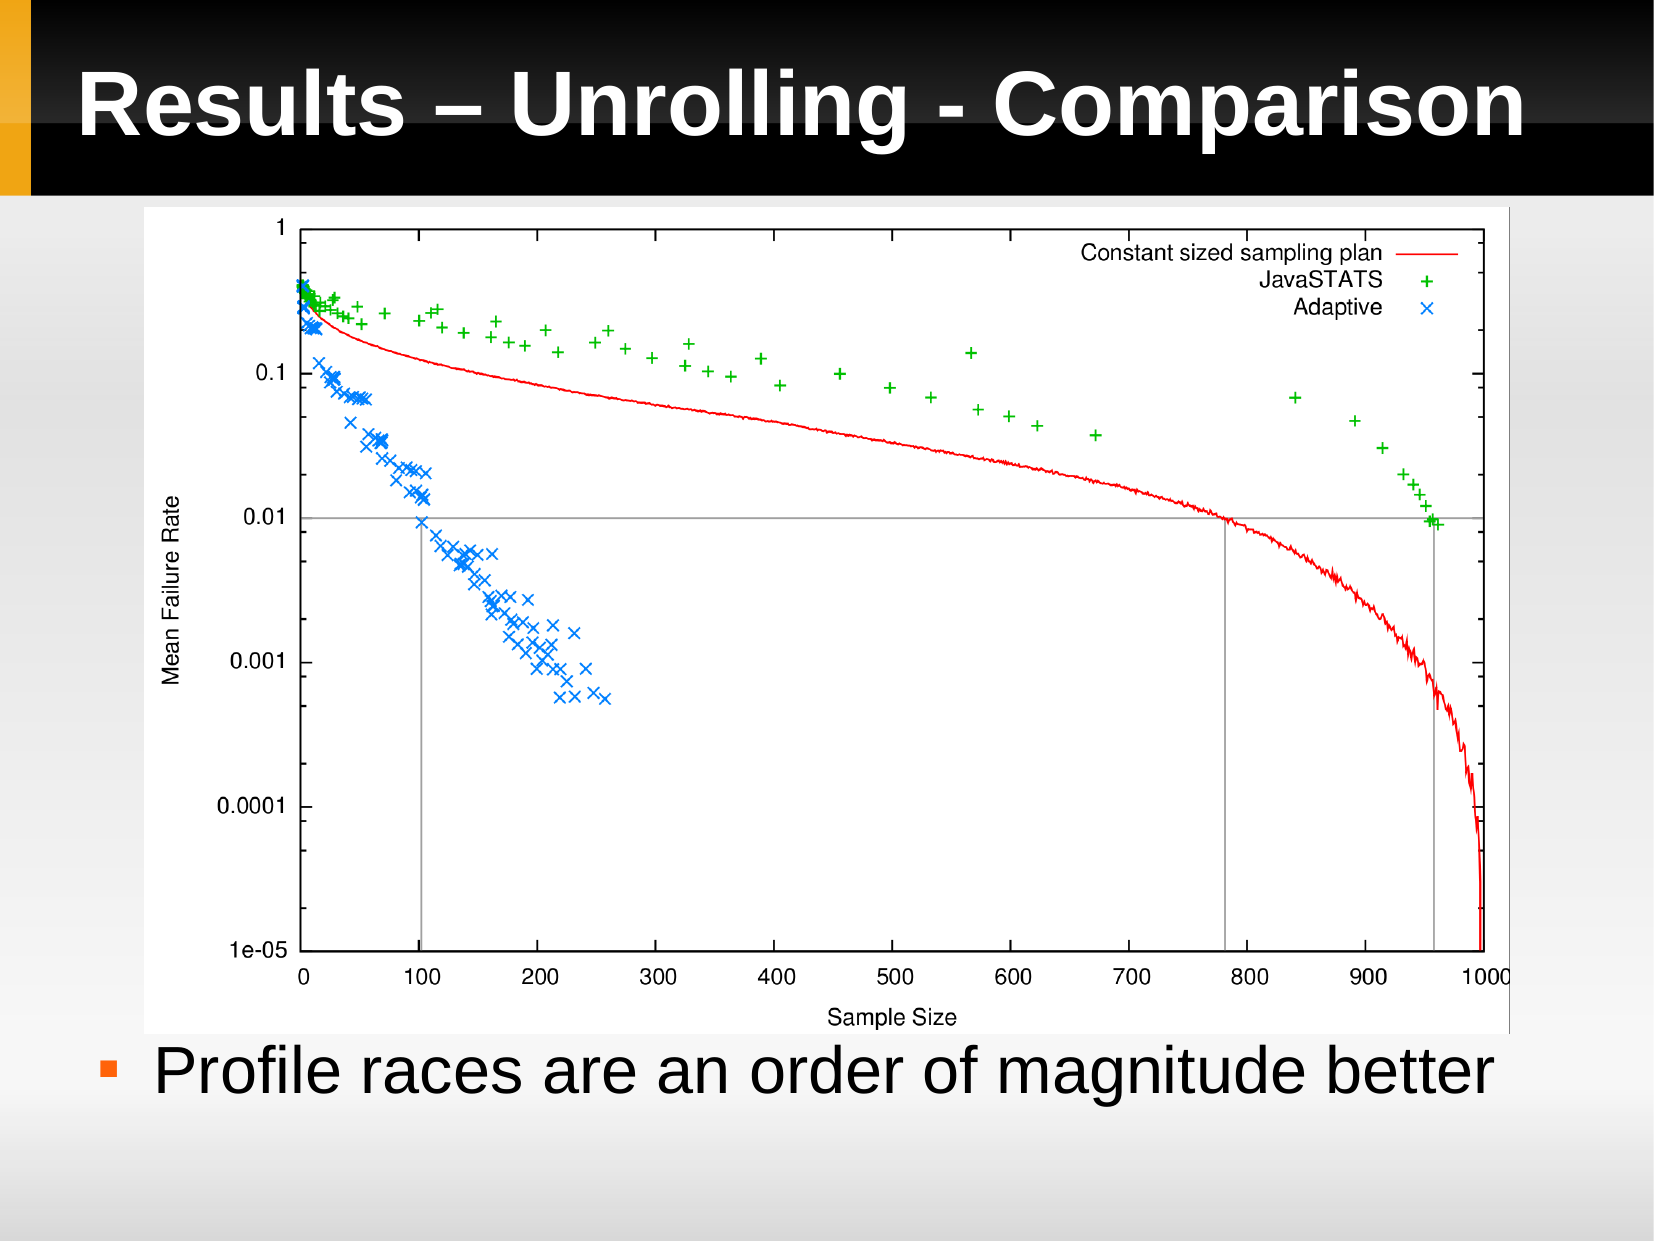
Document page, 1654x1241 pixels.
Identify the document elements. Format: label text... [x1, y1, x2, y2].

picture [0, 0, 1654, 1241]
title Results – Unrolling - Comparison [76, 7, 1565, 200]
list Profile races are an order of magnitude better [82, 1033, 1571, 1211]
